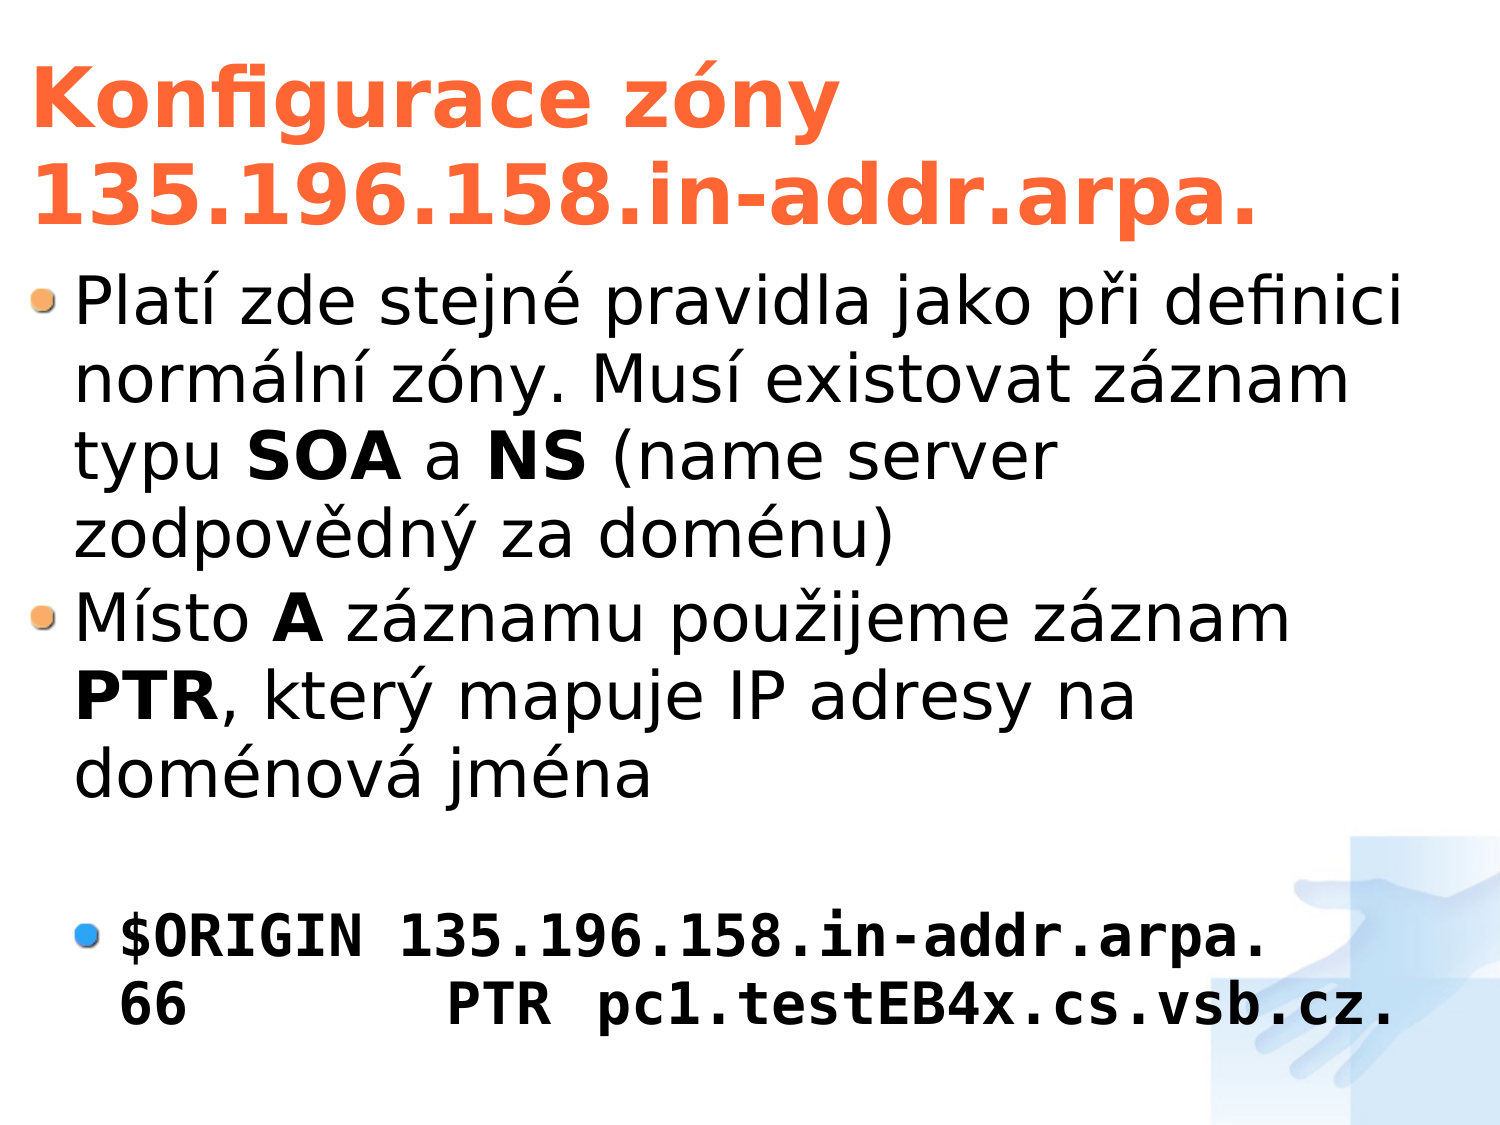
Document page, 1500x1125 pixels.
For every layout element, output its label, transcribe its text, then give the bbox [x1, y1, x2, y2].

picture [0, 0, 1500, 1125]
title Konfigurace zóny 135.196.158.in-addr.arpa. [29, 29, 1477, 262]
list Platí zde stejné pravidla jako při definici normální zóny. Musí existovat záznam typu SOA a NS (name server zodpovědný za doménu) Místo A záznamu použijeme záznam PTR, který mapuje IP adresy na doménová jména $ORIGIN 135.196.158.in-addr.arpa. 66 PTR pc1.testEB4x.cs.vsb.cz. [29, 262, 1477, 1093]
